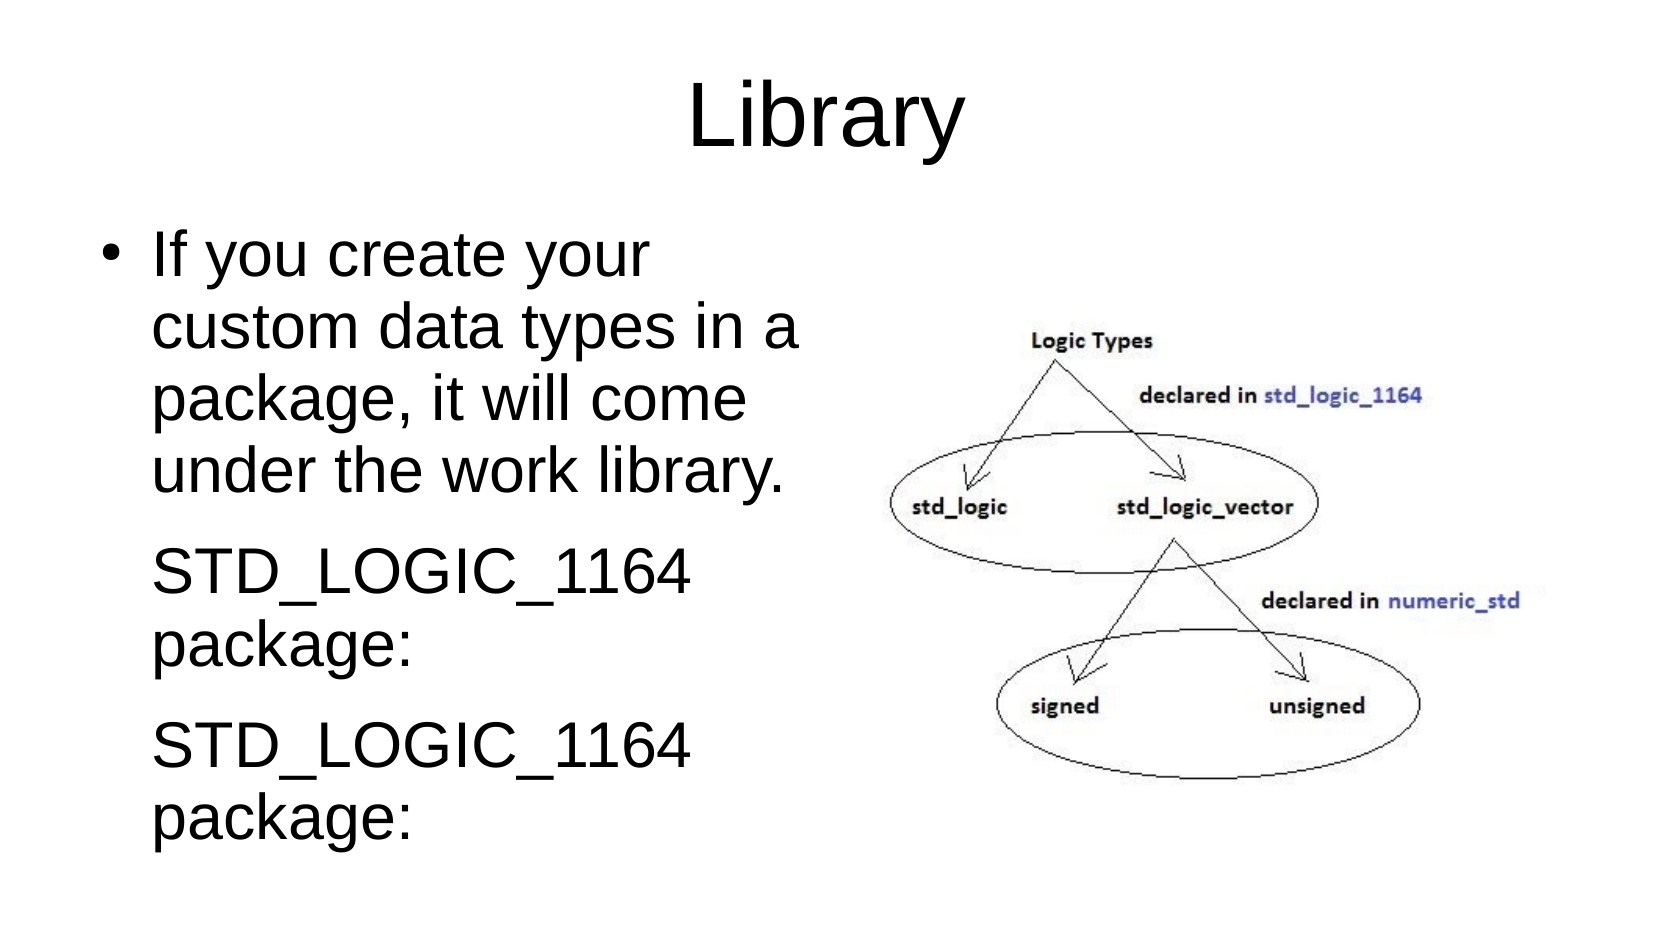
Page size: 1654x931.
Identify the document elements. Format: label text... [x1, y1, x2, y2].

title Library [82, 37, 1571, 193]
list If you create your custom data types in a package, it will come under the work library. STD_LOGIC_1164 package: STD_LOGIC_1164 package: [82, 217, 841, 856]
picture [870, 284, 1563, 803]
